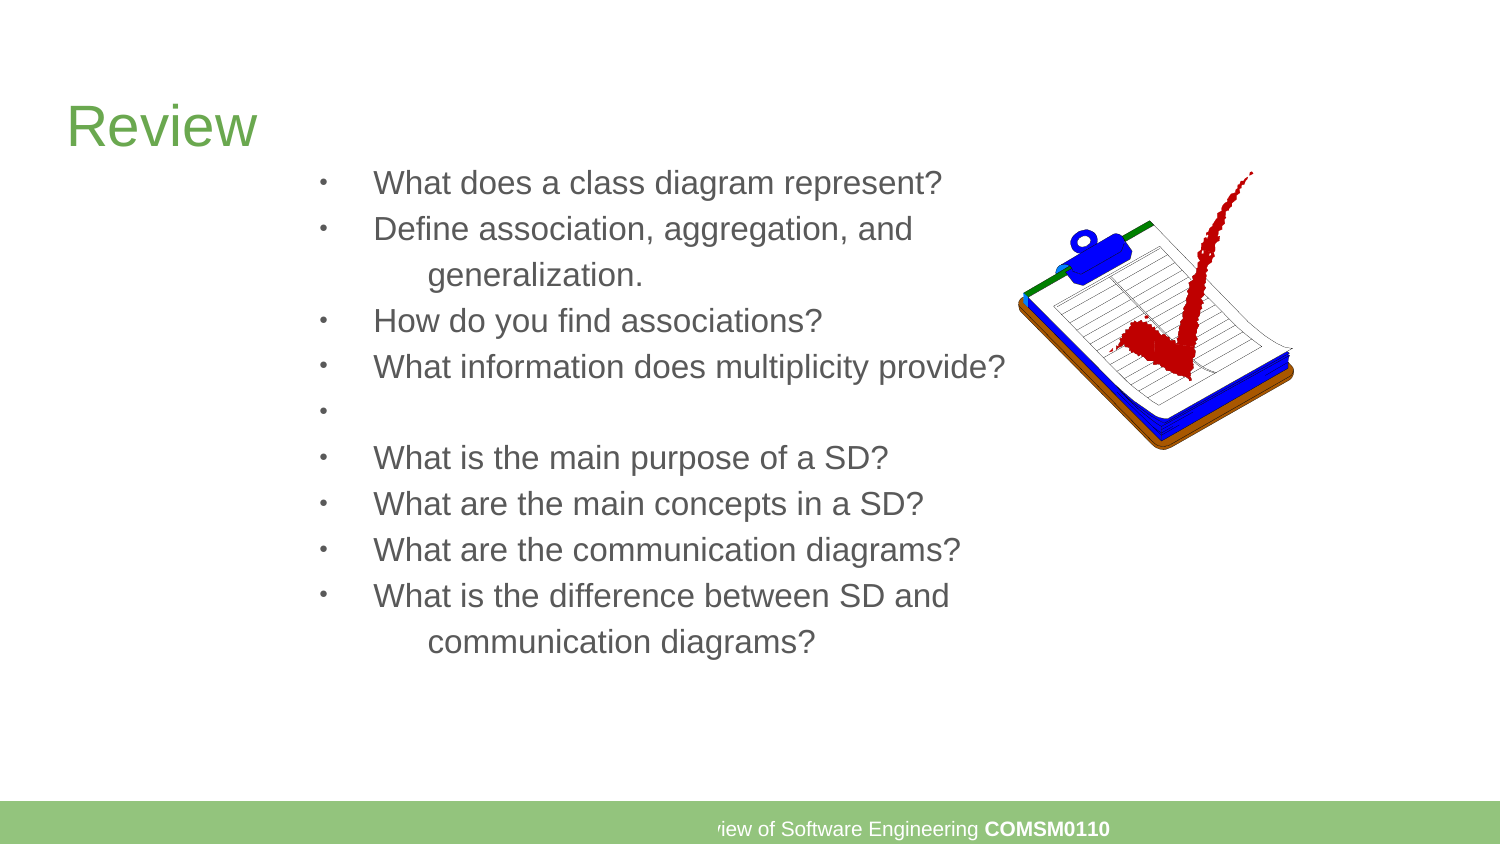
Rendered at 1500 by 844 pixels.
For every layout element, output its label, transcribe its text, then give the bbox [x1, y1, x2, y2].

list What does a class diagram represent? Define association, aggregation, and generalization. How do you find associations? What information does multiplicity provide? What is the main purpose of a SD? What are the main concepts in a SD? What are the communication diagrams? What is the difference between SD and communication diagrams? [262, 140, 1034, 732]
picture [1018, 171, 1294, 451]
title Review [51, 72, 1449, 167]
